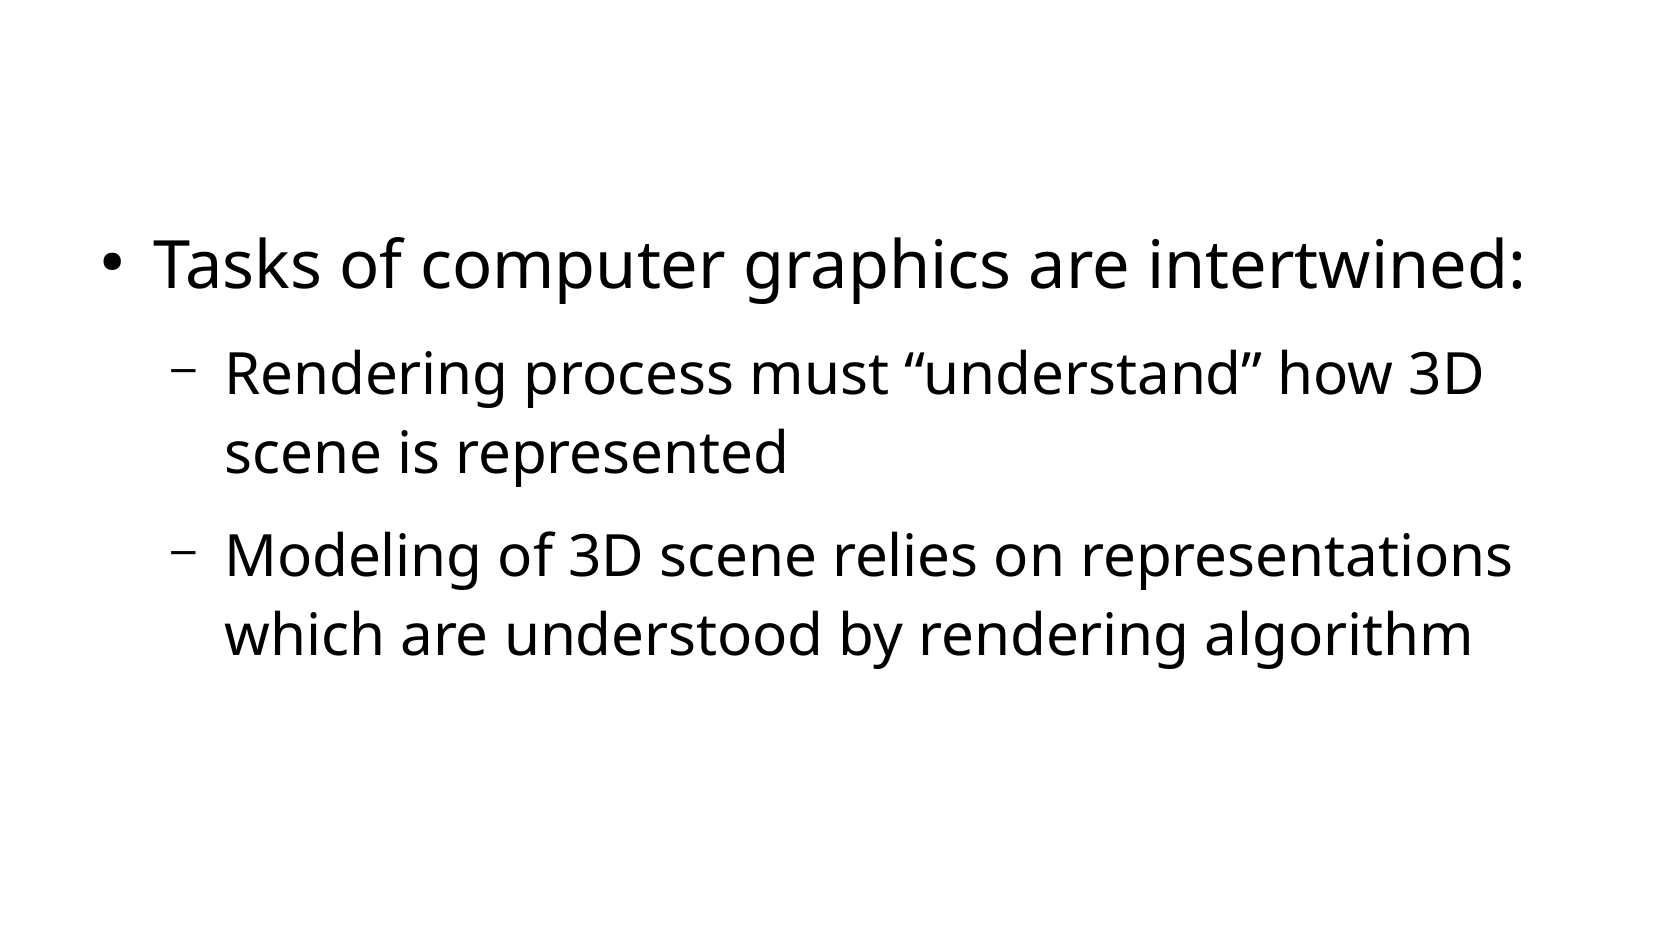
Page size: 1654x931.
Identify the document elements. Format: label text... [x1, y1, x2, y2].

list Tasks of computer graphics are intertwined: Rendering process must “understand” how 3D scene is represented Modeling of 3D scene relies on representations which are understood by rendering algorithm [82, 217, 1571, 758]
